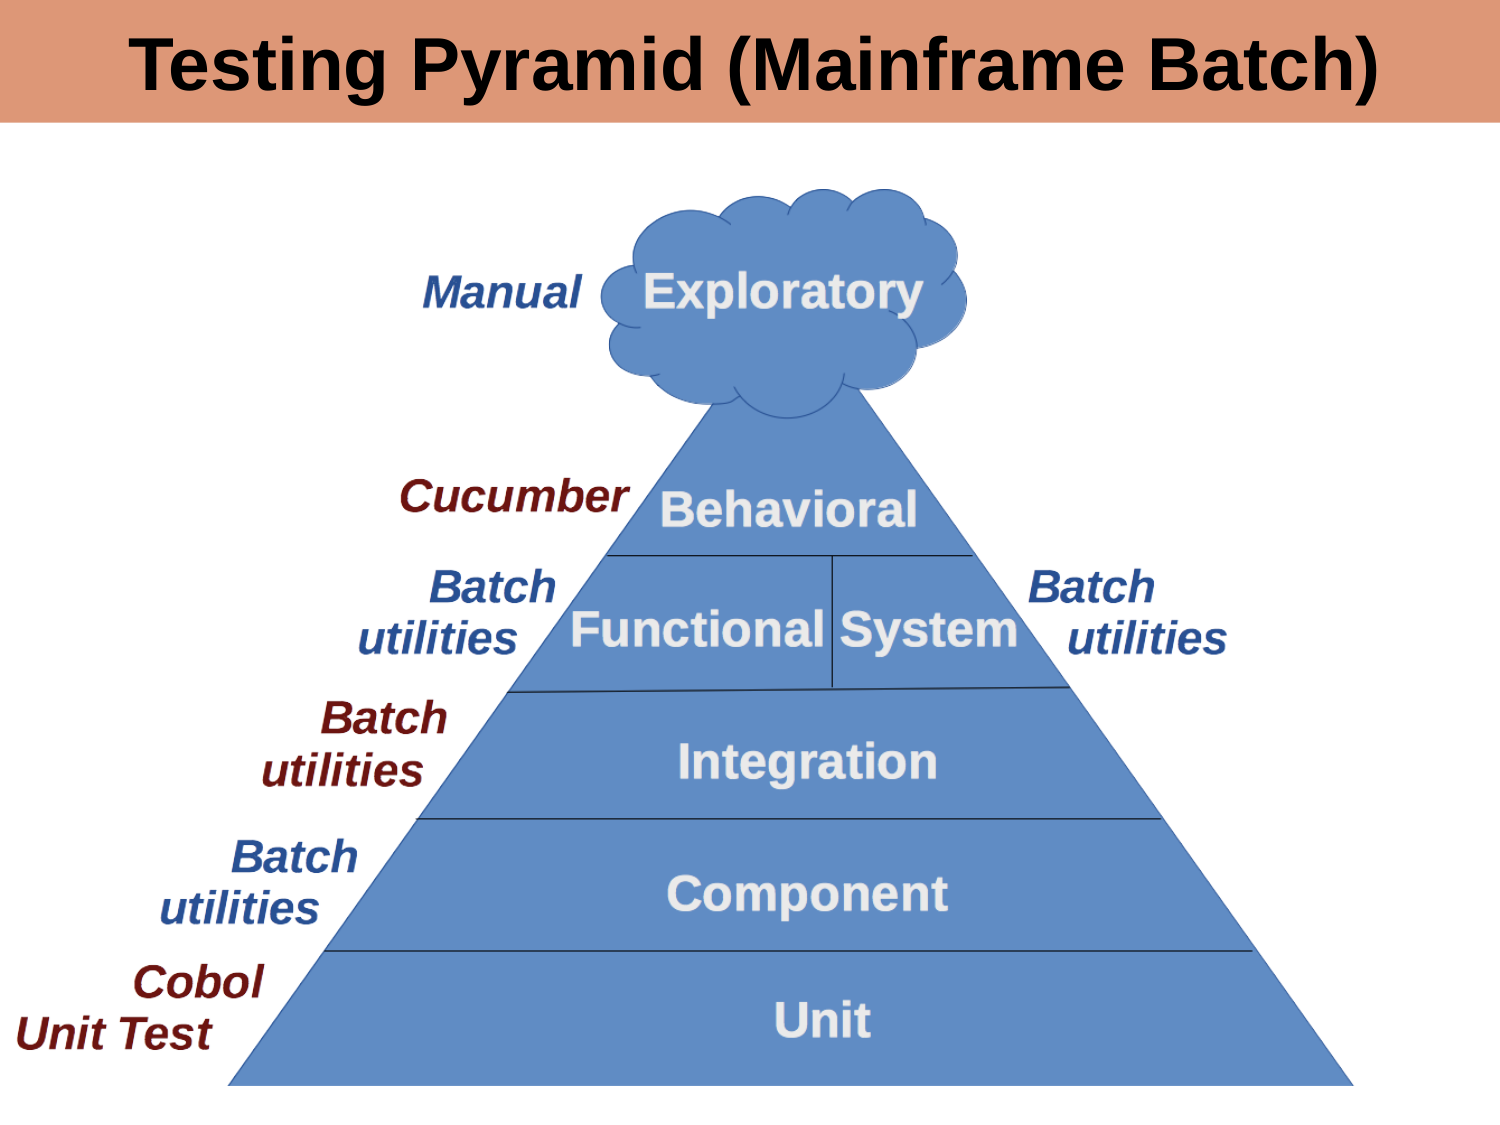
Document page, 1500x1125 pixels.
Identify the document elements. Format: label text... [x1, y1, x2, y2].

text_box Testing Pyramid (Mainframe Batch) [0, 0, 1500, 123]
picture [0, 189, 1500, 1086]
